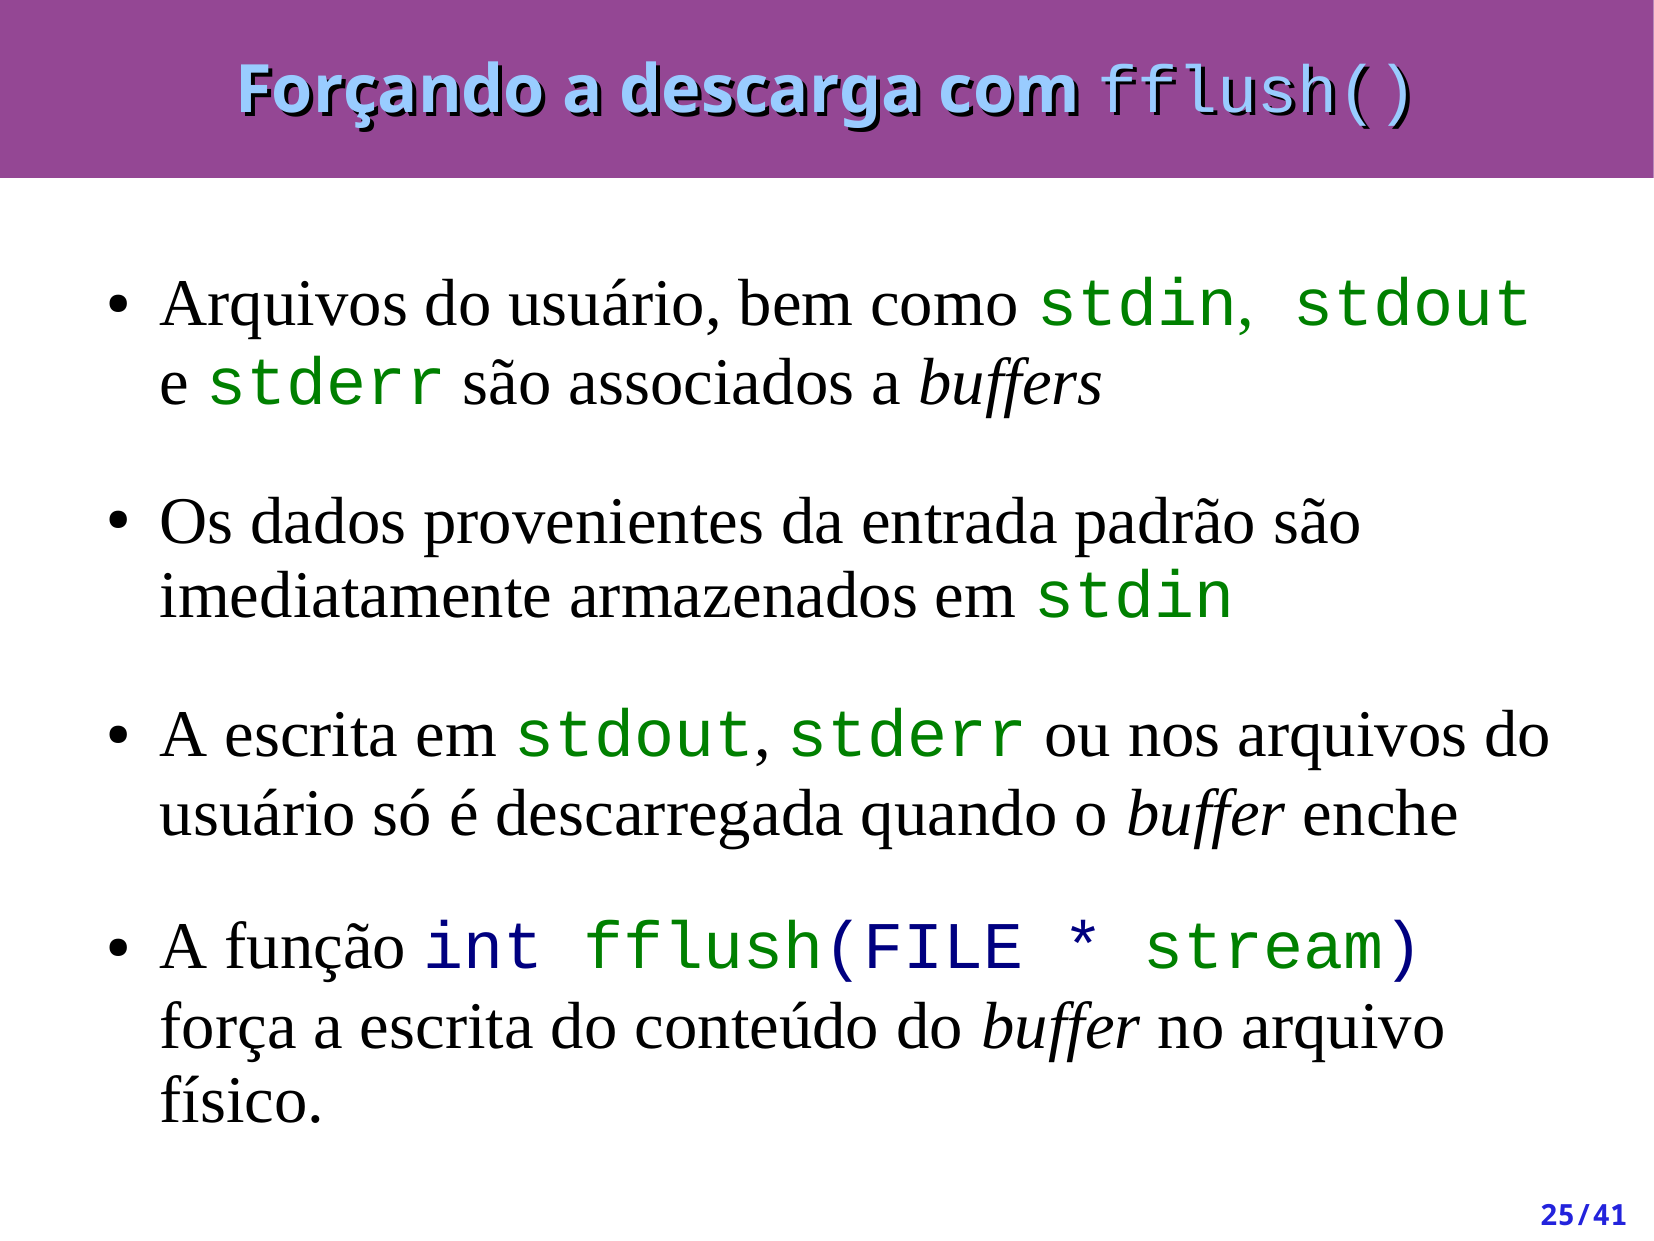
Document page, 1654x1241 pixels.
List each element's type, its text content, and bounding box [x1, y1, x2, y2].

title Forçando a descarga com fflush() [82, 0, 1571, 176]
list Arquivos do usuário, bem como stdin, stdout e stderr são associados a buffers Os dados provenientes da entrada padrão são imediatamente armazenados em stdin A escrita em stdout, stderr ou nos arquivos do usuário só é descarregada quando o buffer enche A função int fflush(FILE * stream) força a escrita do conteúdo do buffer no arquivo físico. [88, 265, 1577, 1085]
